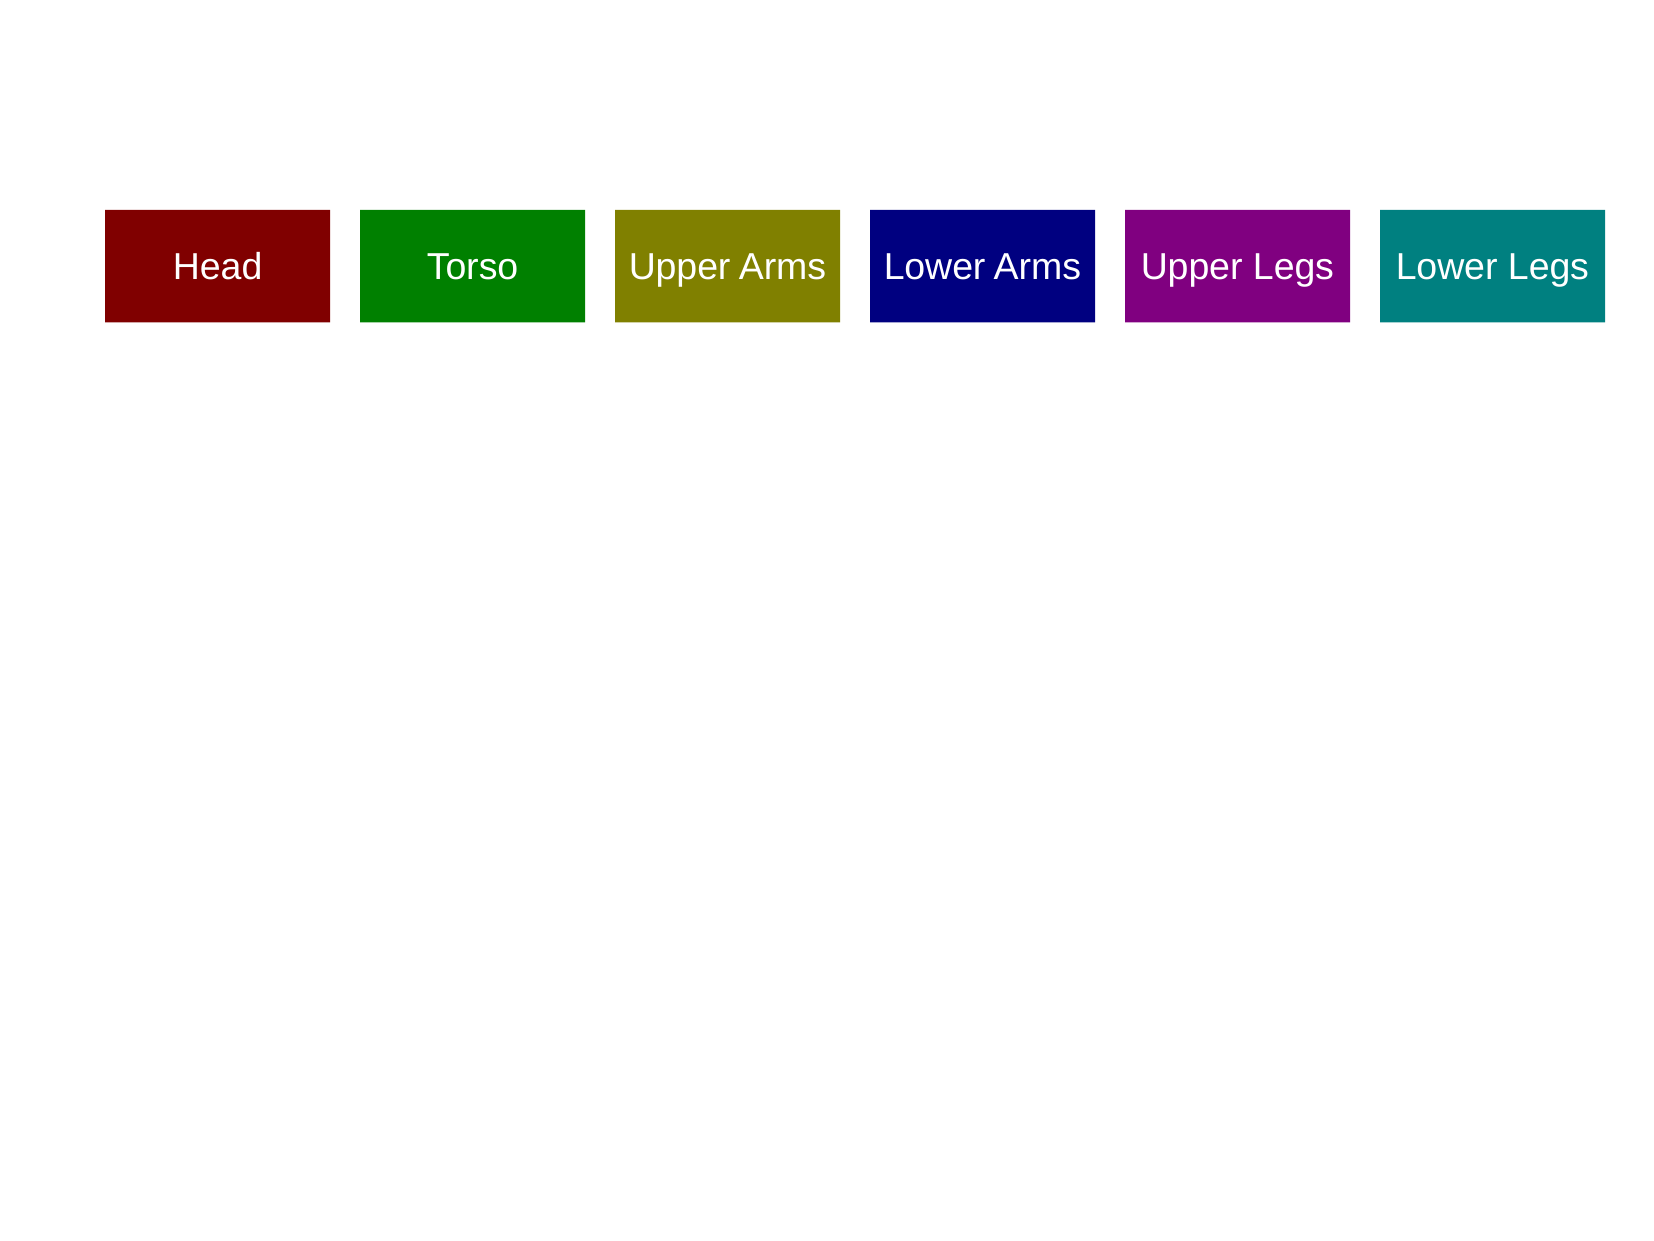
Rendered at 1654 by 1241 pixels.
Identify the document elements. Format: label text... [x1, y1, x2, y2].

text_box Torso [360, 209, 586, 323]
text_box Head [105, 209, 331, 323]
text_box Lower Legs [1380, 209, 1606, 323]
text_box Lower Arms [870, 209, 1096, 323]
text_box Upper Arms [615, 209, 841, 323]
text_box Upper Legs [1125, 209, 1351, 323]
